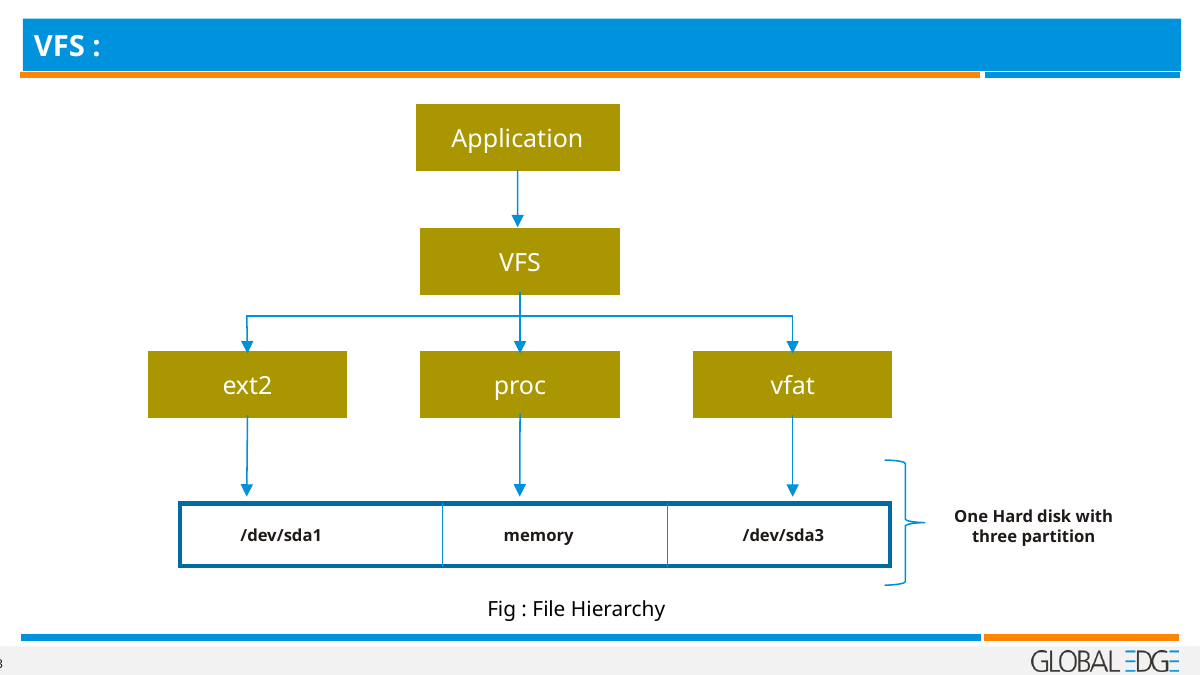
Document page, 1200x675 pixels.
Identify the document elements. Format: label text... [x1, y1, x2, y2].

title VFS : [22, 18, 1182, 71]
text_box /dev/sda1 [181, 518, 382, 551]
text_box vfat [695, 353, 891, 416]
text_box proc [422, 353, 618, 416]
text_box VFS [422, 229, 618, 293]
text_box /dev/sda3 [683, 518, 884, 551]
text_box memory [438, 518, 639, 551]
text_box Fig : File Hierarchy [472, 586, 733, 626]
text_box One Hard disk with three partition [933, 500, 1134, 552]
text_box ext2 [149, 353, 346, 416]
picture [1031, 650, 1179, 672]
text_box Application [417, 106, 618, 169]
